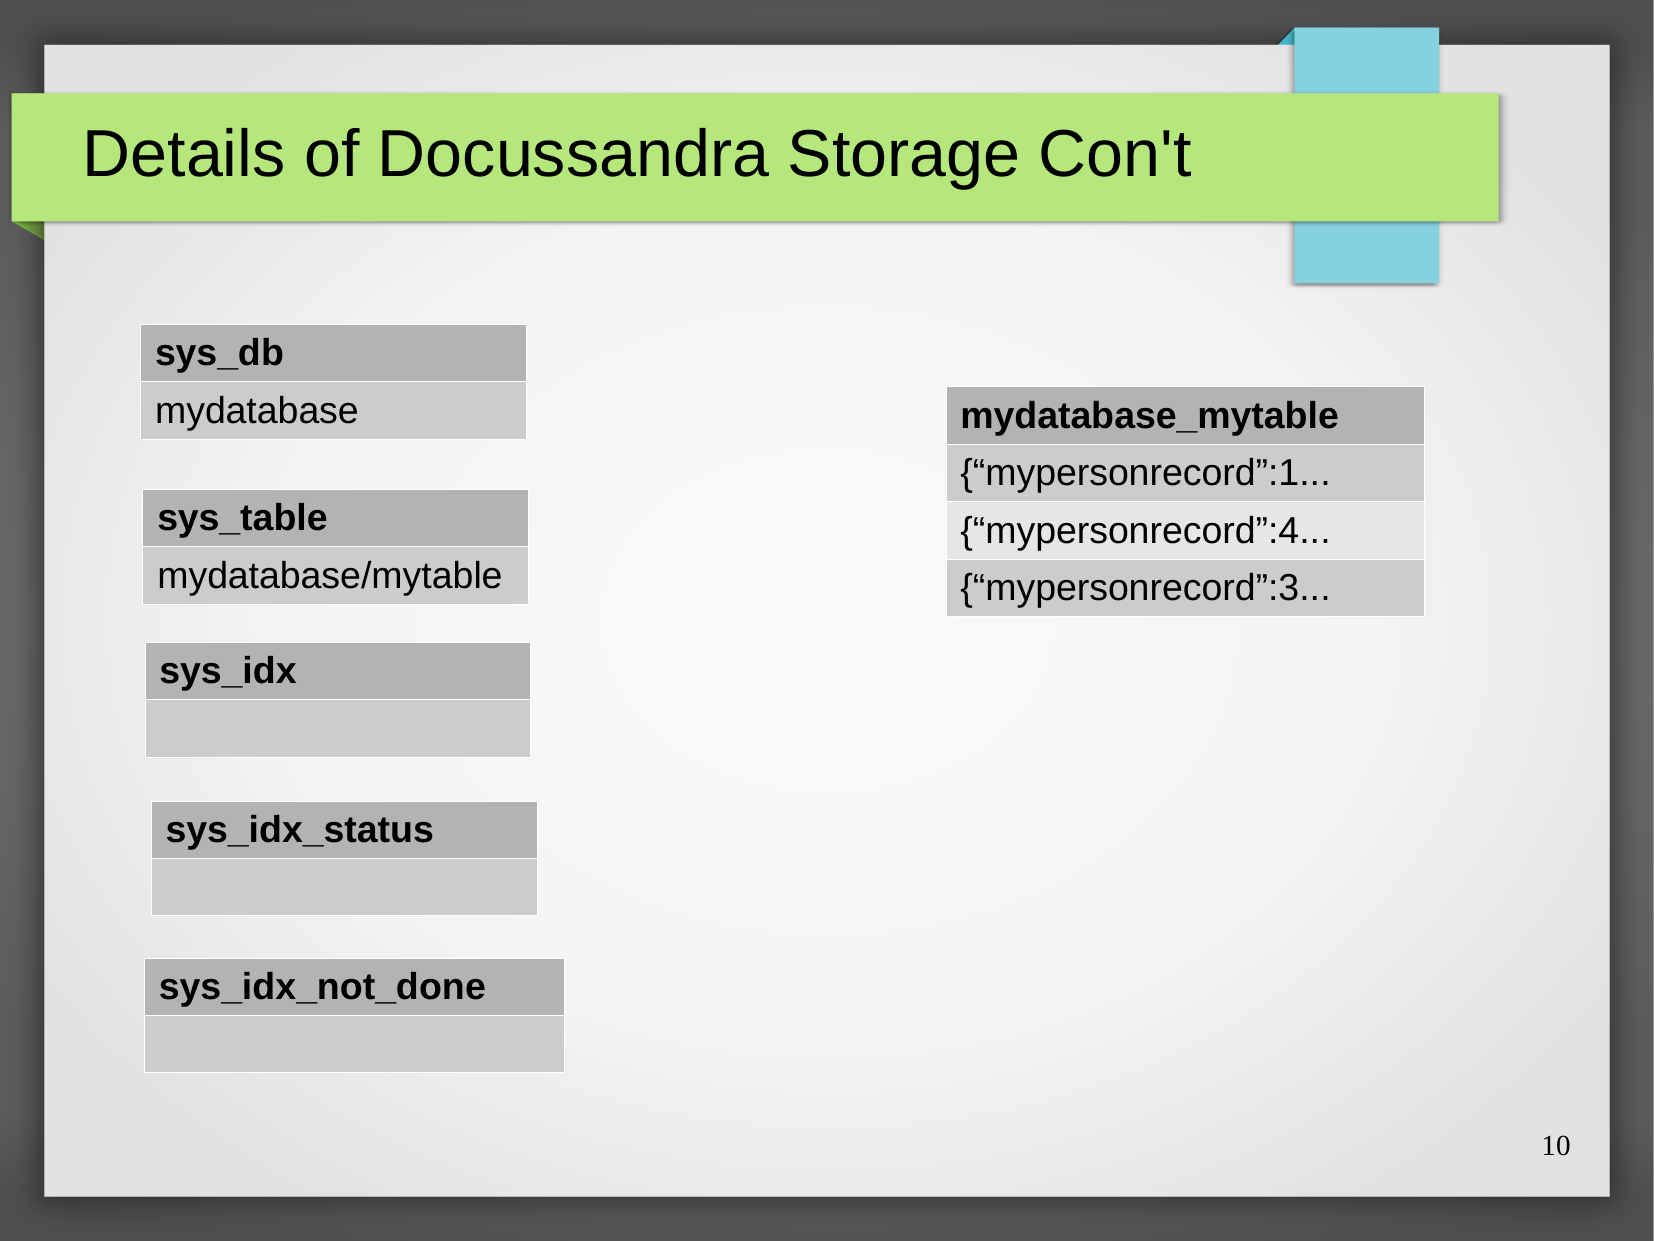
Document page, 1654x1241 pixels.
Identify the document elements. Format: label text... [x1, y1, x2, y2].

table_header sys_idx_not_done [145, 959, 564, 1015]
table_cell mydatabase/mytable [143, 547, 528, 604]
table_cell {“mypersonrecord”:4... [947, 502, 1424, 559]
picture [0, 0, 1654, 1241]
table_cell [146, 700, 530, 757]
table_header sys_table [143, 490, 528, 546]
table_cell [145, 1016, 564, 1072]
table_cell [152, 859, 537, 915]
table_header mydatabase_mytable [947, 387, 1424, 444]
table_header sys_idx_status [152, 802, 537, 858]
title Details of Docussandra Storage Con't [82, 94, 1264, 213]
table_cell {“mypersonrecord”:1... [947, 445, 1424, 501]
table_header sys_db [141, 325, 526, 381]
table_cell {“mypersonrecord”:3... [947, 560, 1424, 616]
table_header sys_idx [146, 643, 530, 699]
table_cell mydatabase [141, 382, 526, 439]
